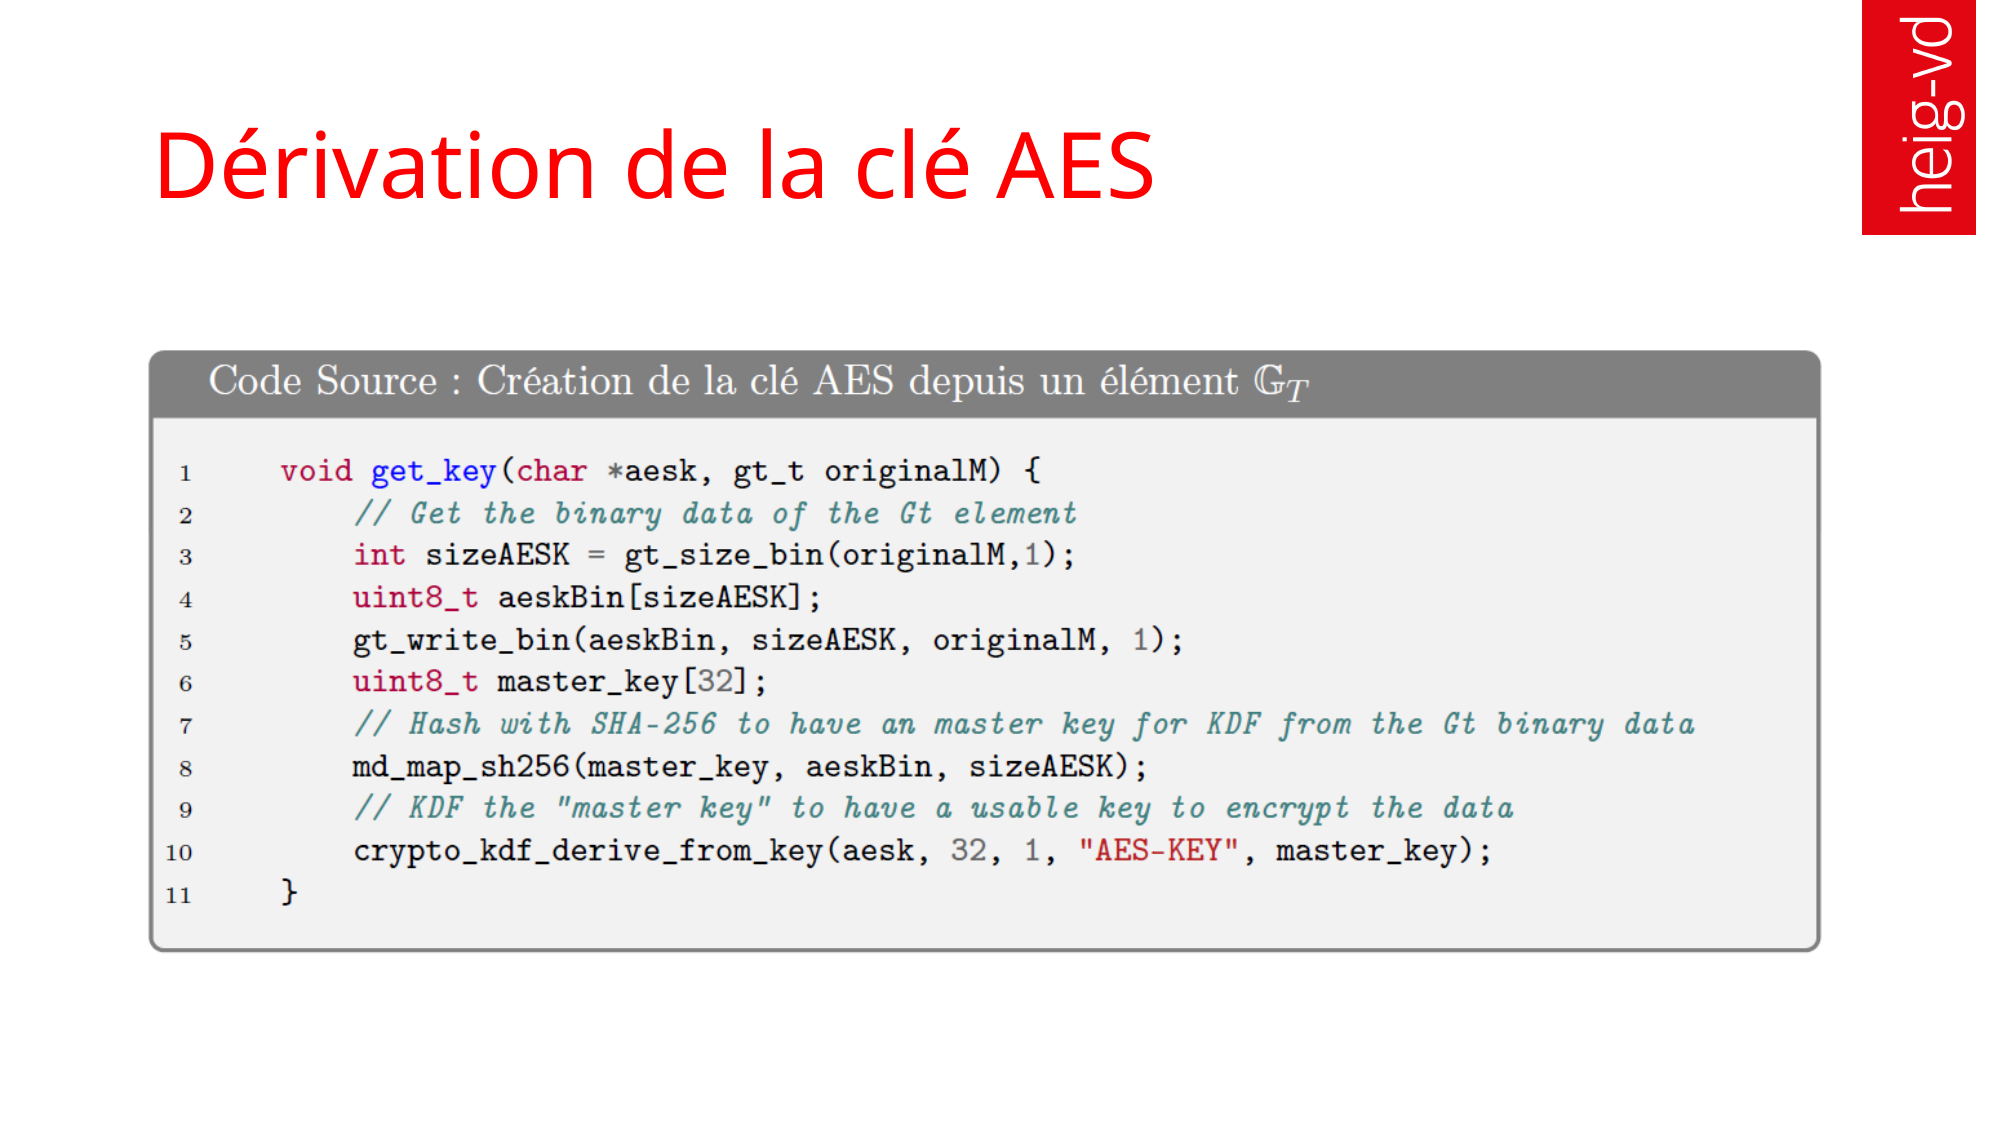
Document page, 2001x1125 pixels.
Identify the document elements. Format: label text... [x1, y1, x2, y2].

picture [1862, 0, 1976, 236]
picture [137, 335, 1863, 978]
title Dérivation de la clé AES [137, 59, 1863, 278]
